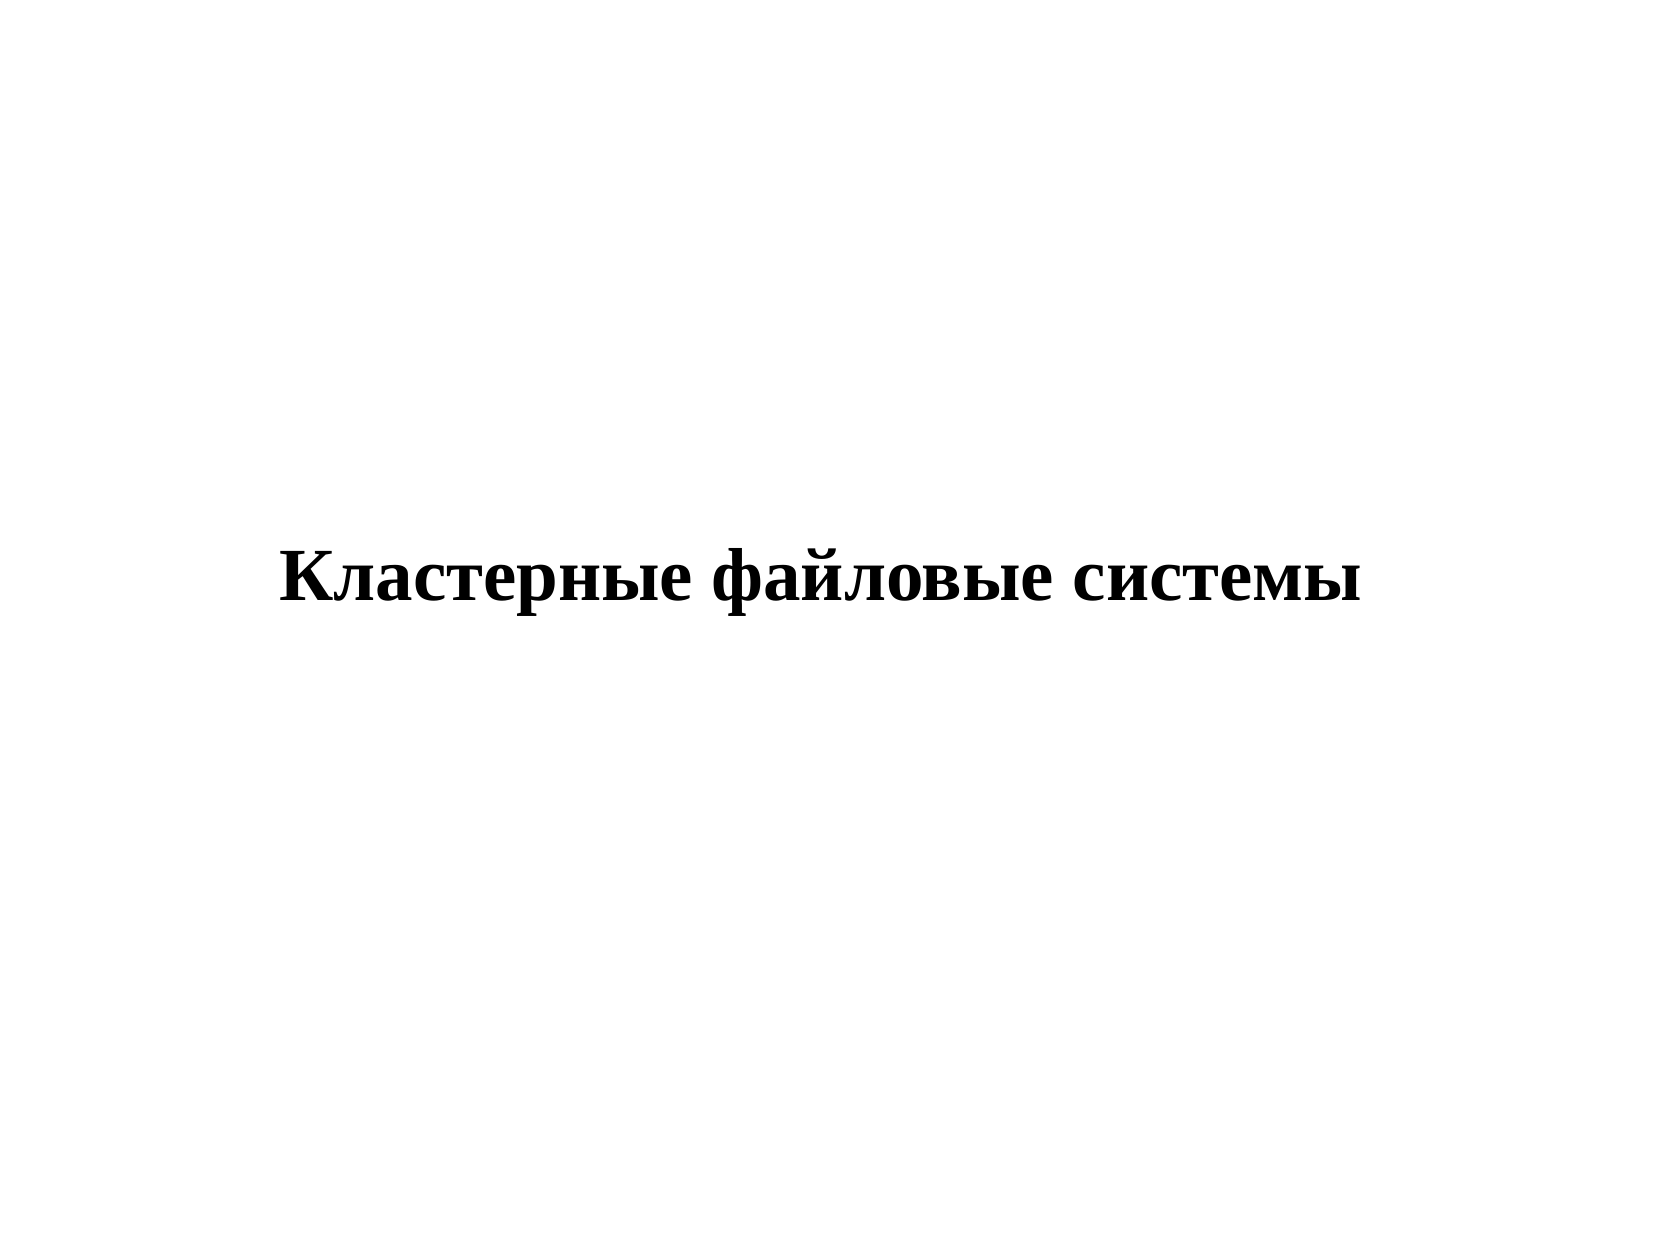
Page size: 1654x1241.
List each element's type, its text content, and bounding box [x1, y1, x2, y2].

title Кластерные файловые системы [76, 472, 1565, 680]
